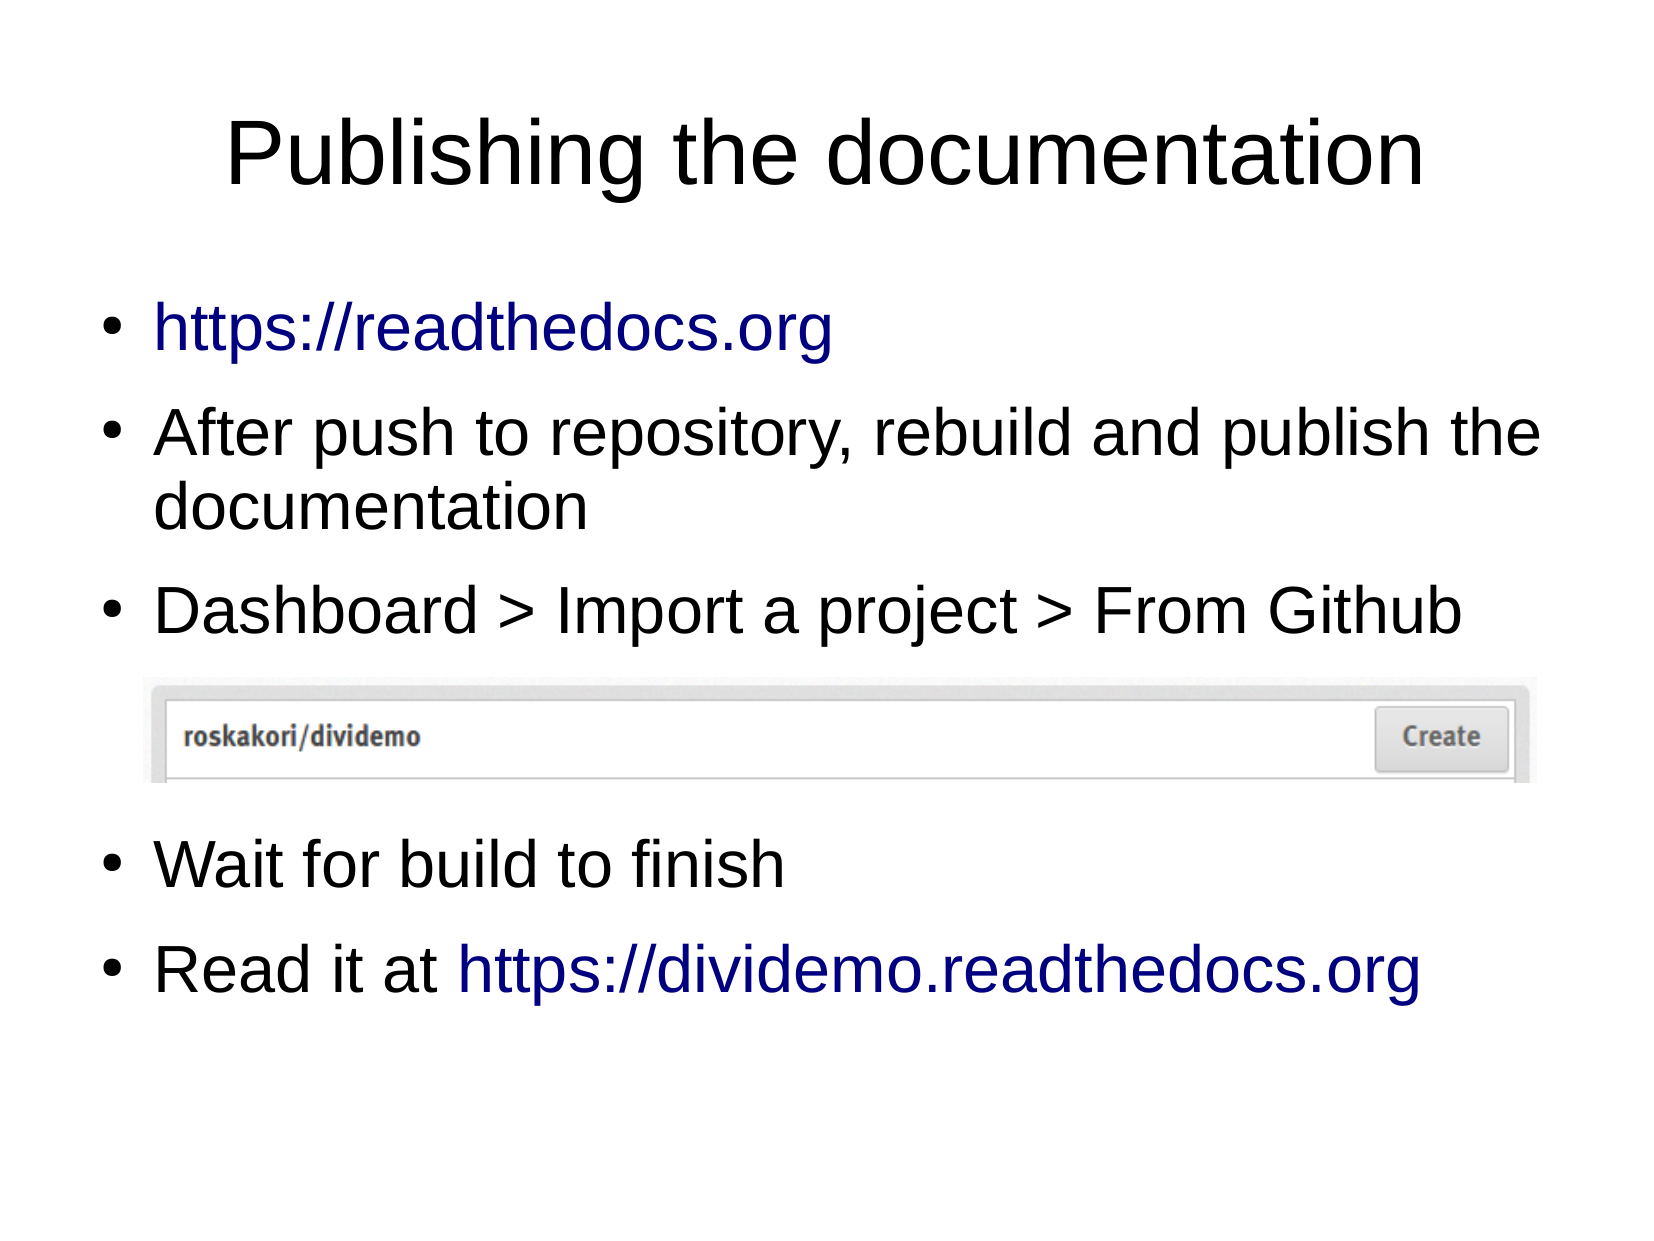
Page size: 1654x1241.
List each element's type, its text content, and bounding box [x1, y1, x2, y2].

title Publishing the documentation [82, 49, 1571, 257]
list https://readthedocs.org After push to repository, rebuild and publish the documentation Dashboard > Import a project > From Github Wait for build to finish Read it at https://dividemo.readthedocs.org [82, 290, 1571, 1010]
picture [143, 677, 1537, 783]
